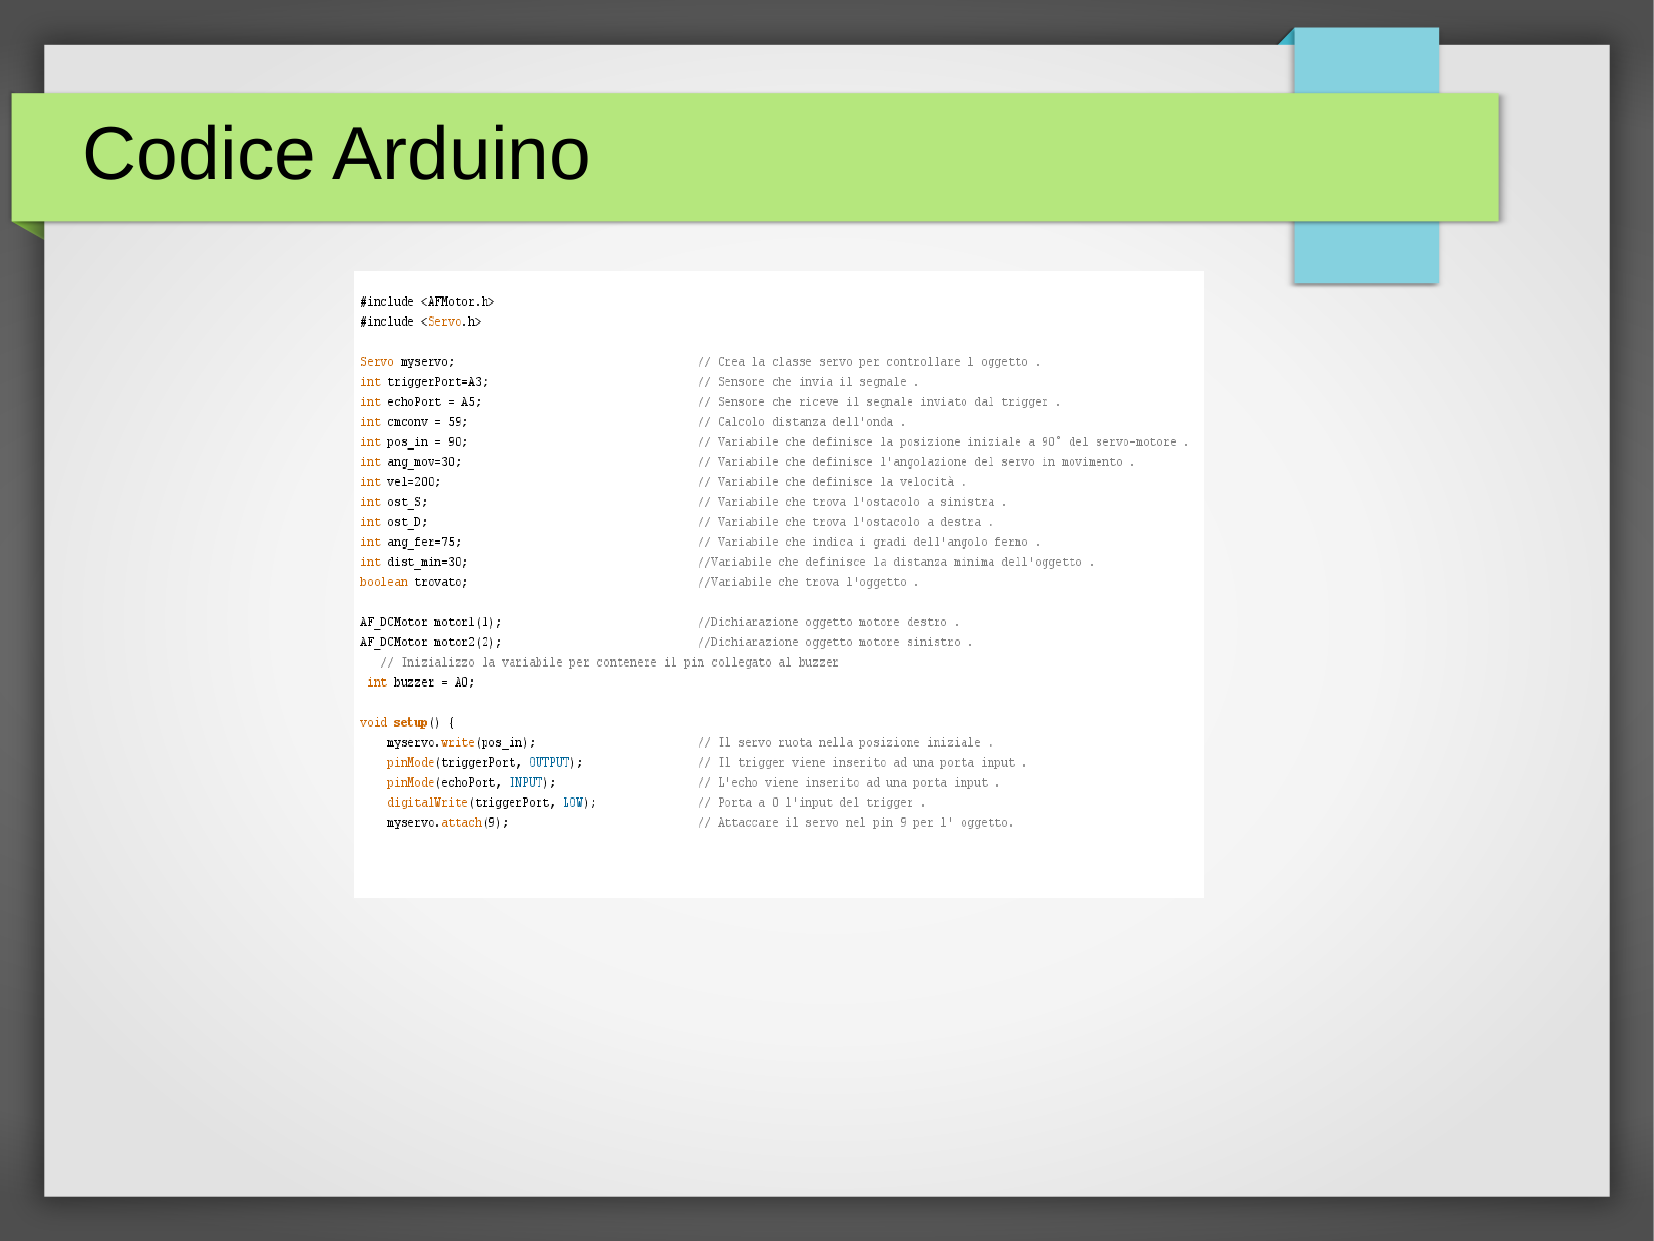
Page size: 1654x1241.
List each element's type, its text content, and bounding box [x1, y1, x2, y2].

title Codice Arduino [82, 94, 1264, 213]
picture [0, 0, 1654, 1241]
